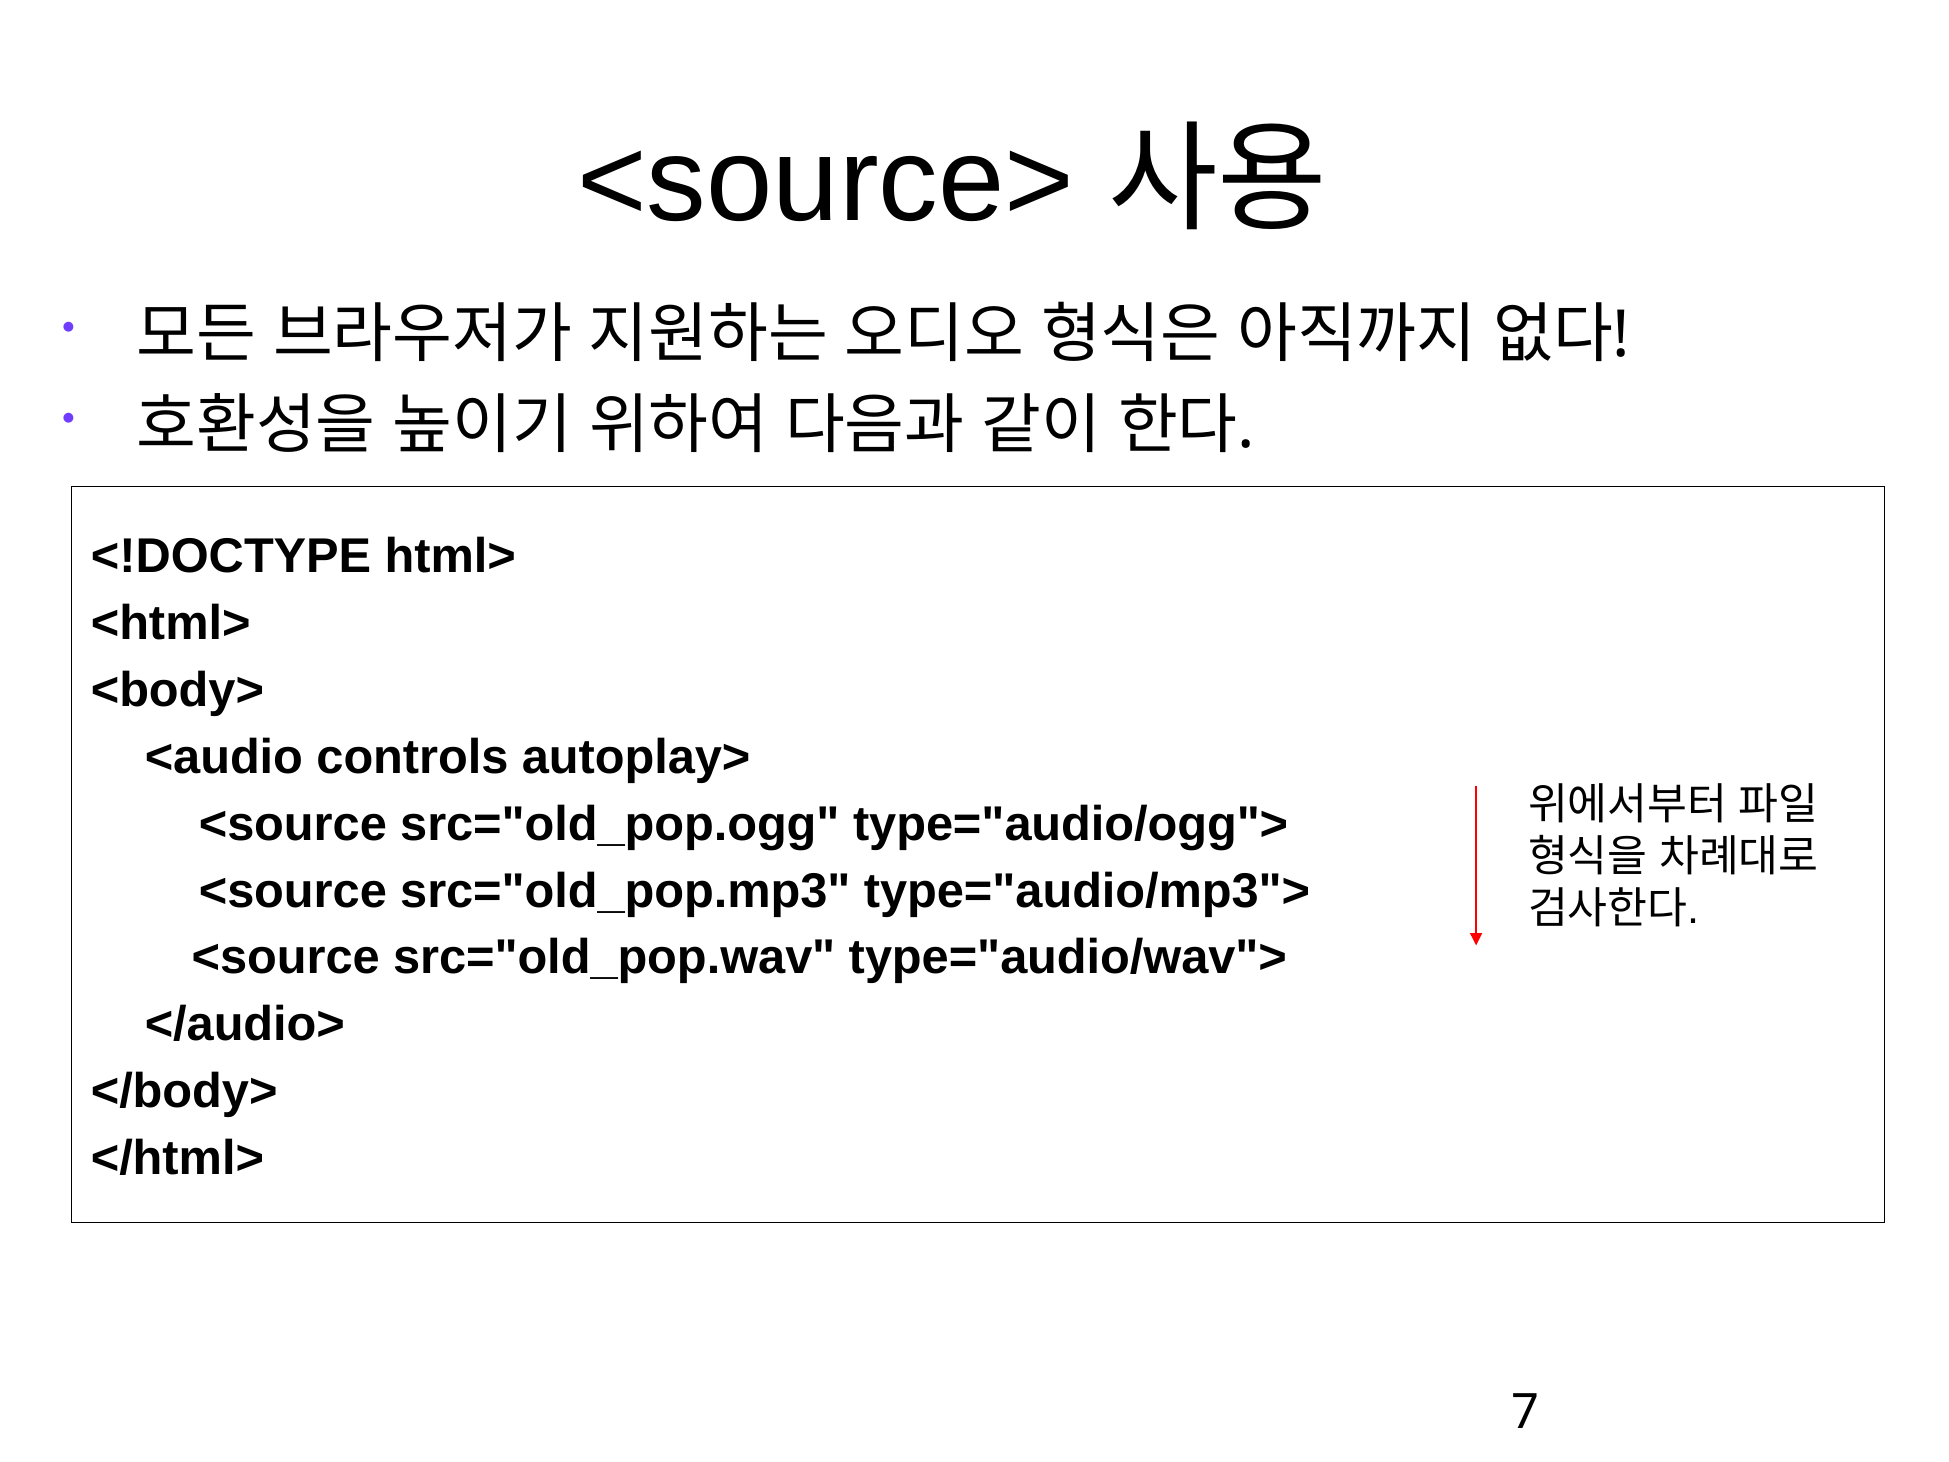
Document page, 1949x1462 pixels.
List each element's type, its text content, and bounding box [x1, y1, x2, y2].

list 모든 브라우저가 지원하는 오디오 형식은 아직까지 없다! 호환성을 높이기 위하여 다음과 같이 한다. [48, 284, 1897, 1343]
text_box <!DOCTYPE html> <html> <body> <audio controls autoplay> <source src="old_pop.ogg" type="audio/ogg"> <source src="old_pop.mp3" type="audio/mp3"> <source src="old_pop.wav" type="audio/wav"> </audio> </body> </html> [71, 486, 1885, 1223]
text_box 위에서부터 파일 형식을 차례대로 검사한다. [1513, 769, 1858, 940]
slide_number <숫자> [1496, 1372, 1899, 1462]
title <source> 사용 [156, 92, 1749, 255]
